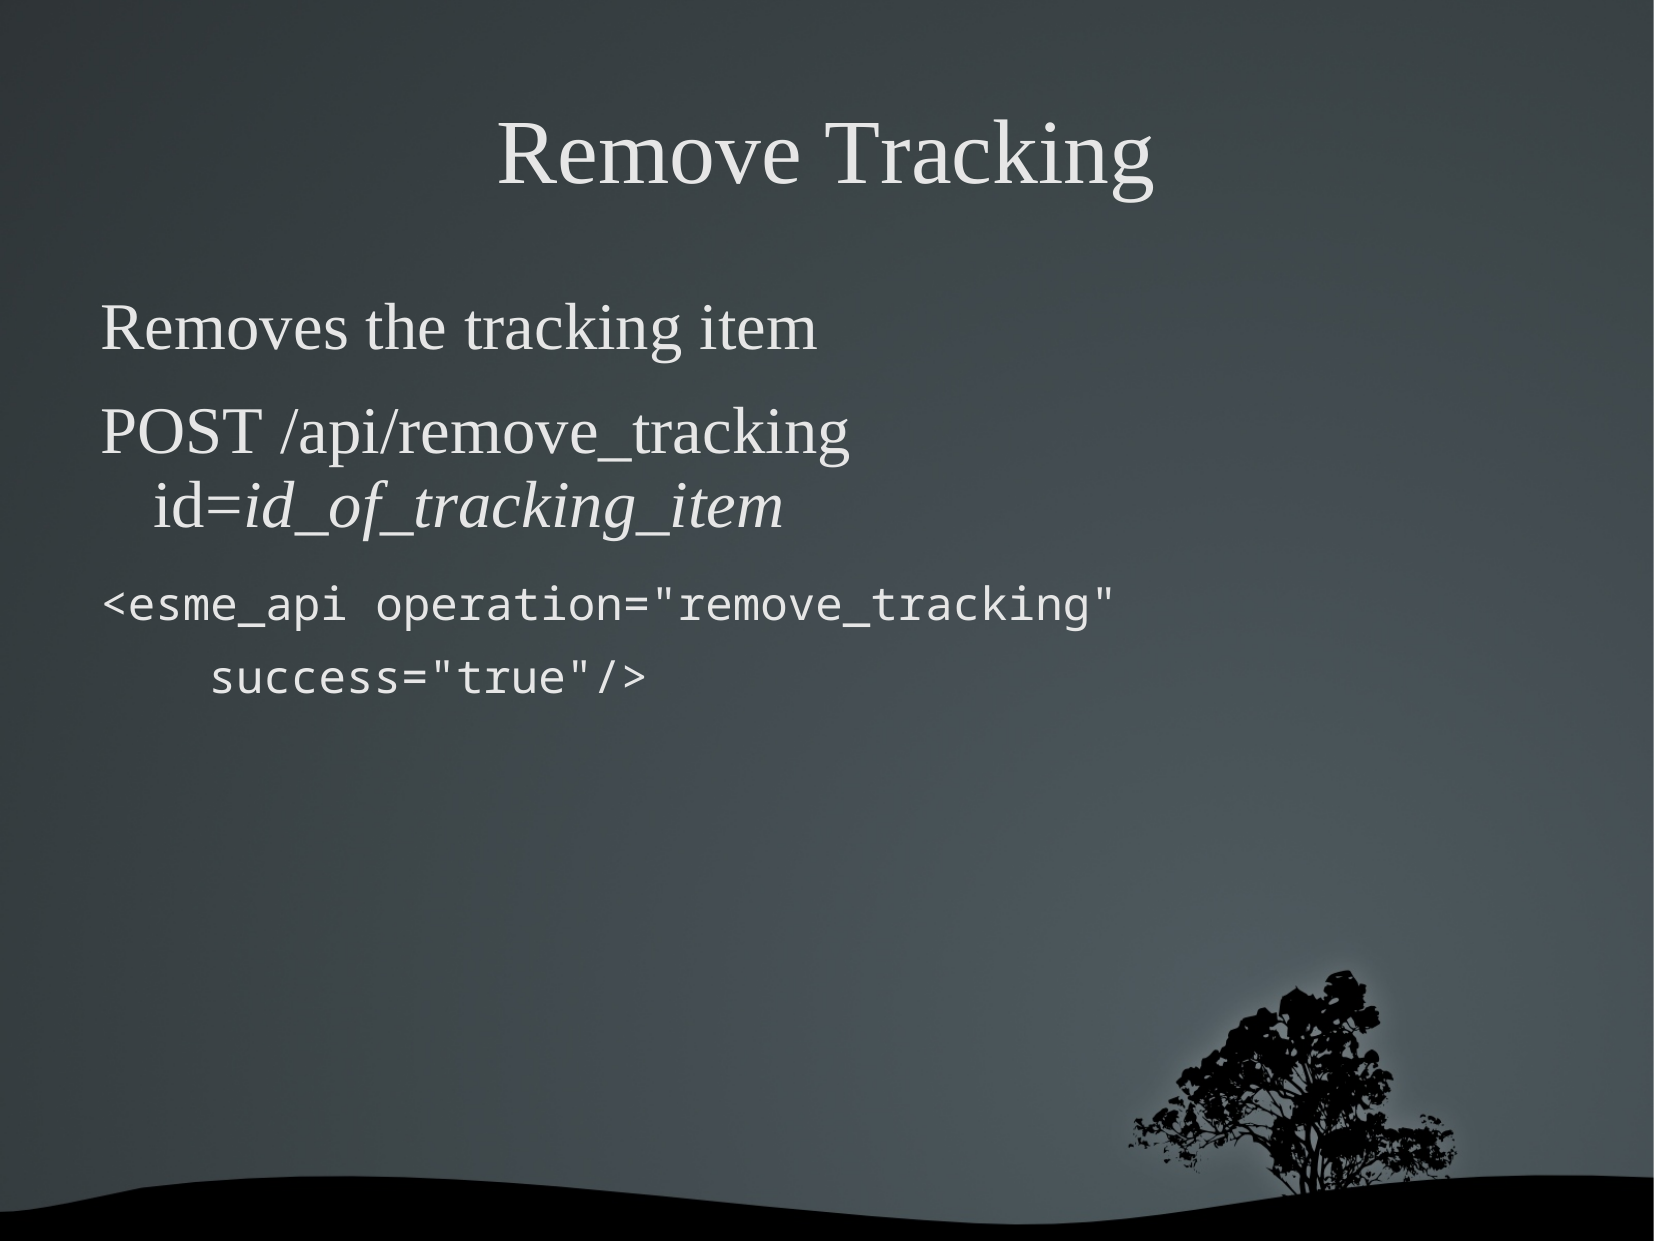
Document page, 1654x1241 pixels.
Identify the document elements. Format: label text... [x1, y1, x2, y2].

title Remove Tracking [82, 56, 1571, 250]
picture [0, 0, 1654, 1241]
list Removes the tracking item POST /api/remove_tracking id=id_of_tracking_item <esme_api operation="remove_tracking" success="true"/> [82, 290, 1571, 1094]
